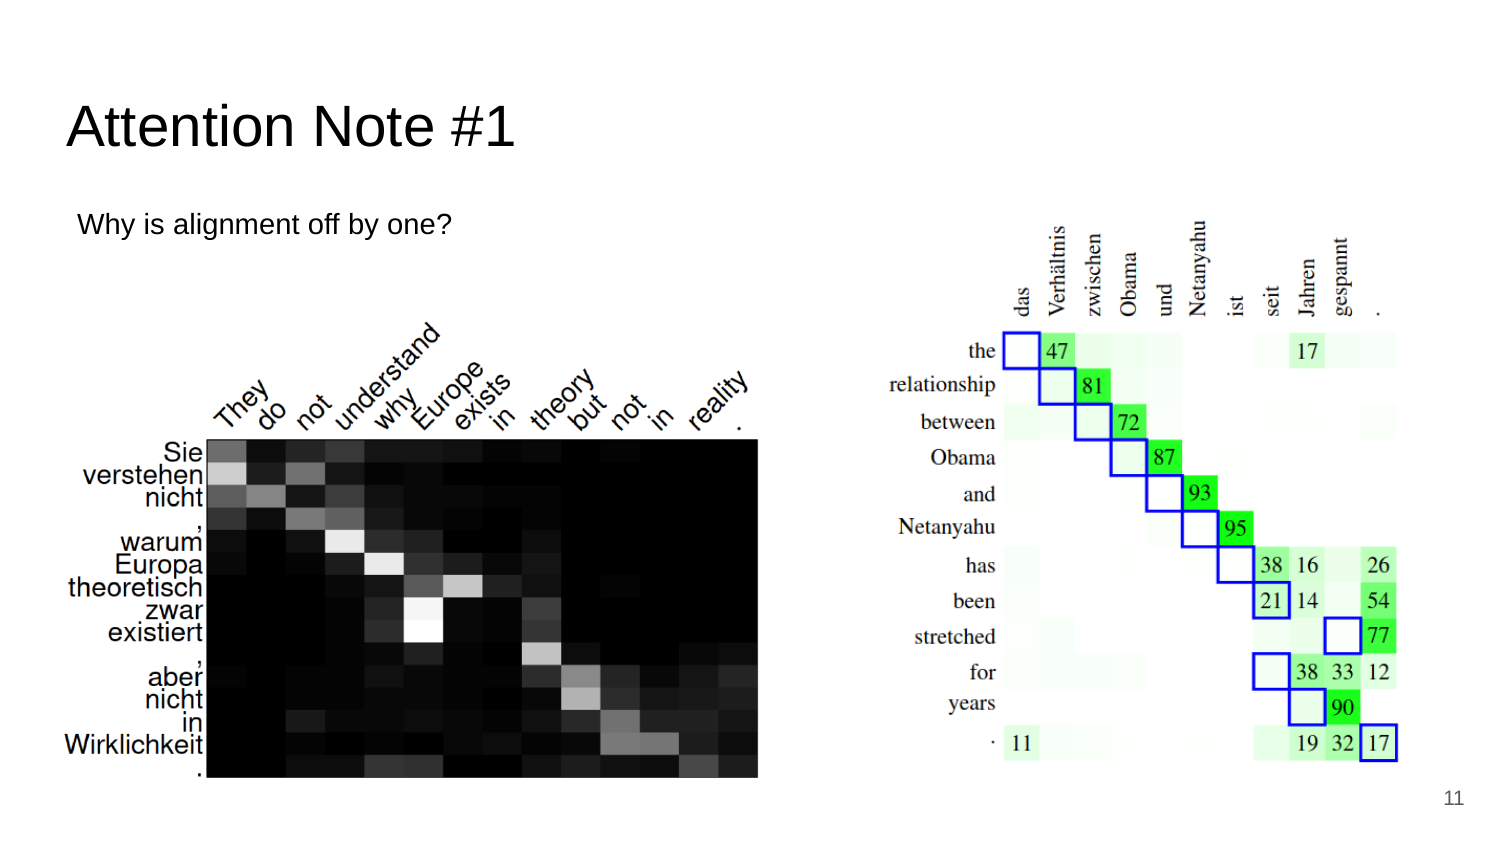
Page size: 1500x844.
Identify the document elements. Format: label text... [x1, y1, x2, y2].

picture [57, 297, 792, 792]
picture [859, 208, 1437, 780]
title Attention Note #1 [51, 72, 1449, 167]
slide_number <number> [1389, 764, 1480, 830]
text_box Why is alignment off by one? [62, 190, 902, 319]
